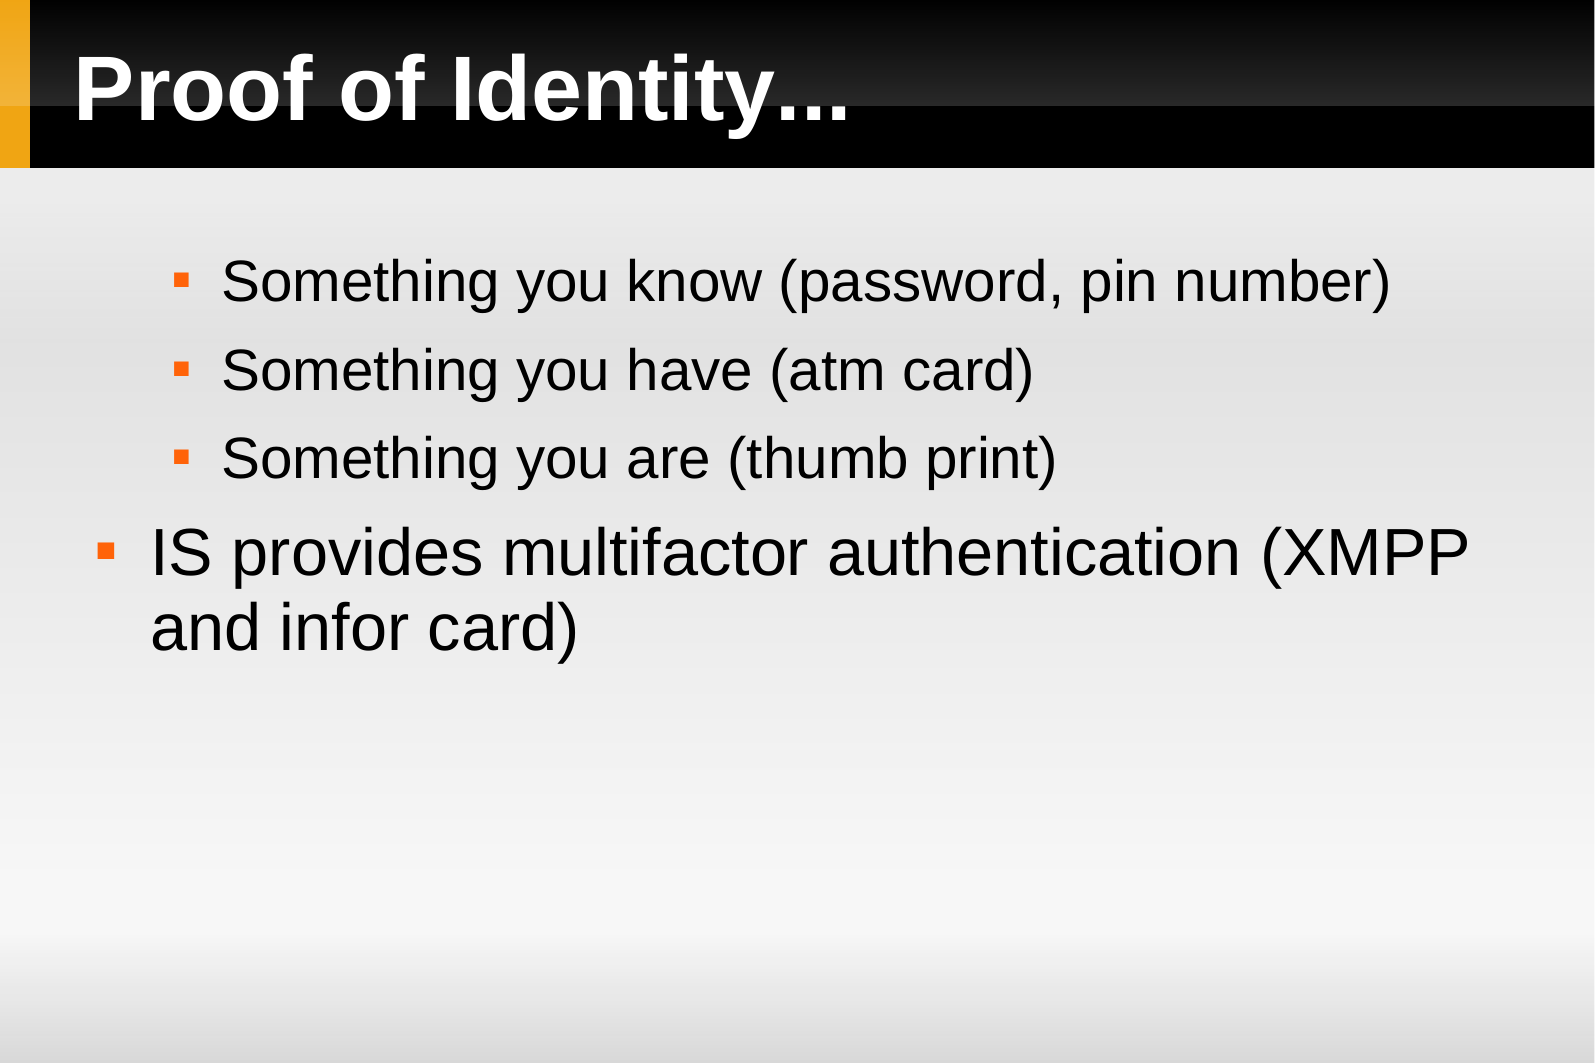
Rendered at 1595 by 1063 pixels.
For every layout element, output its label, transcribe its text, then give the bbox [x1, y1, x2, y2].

picture [0, 0, 1595, 1063]
title Proof of Identity... [74, 7, 1510, 171]
list Something you know (password, pin number) Something you have (atm card) Something you are (thumb print) IS provides multifactor authentication (XMPP and infor card) [79, 248, 1515, 936]
